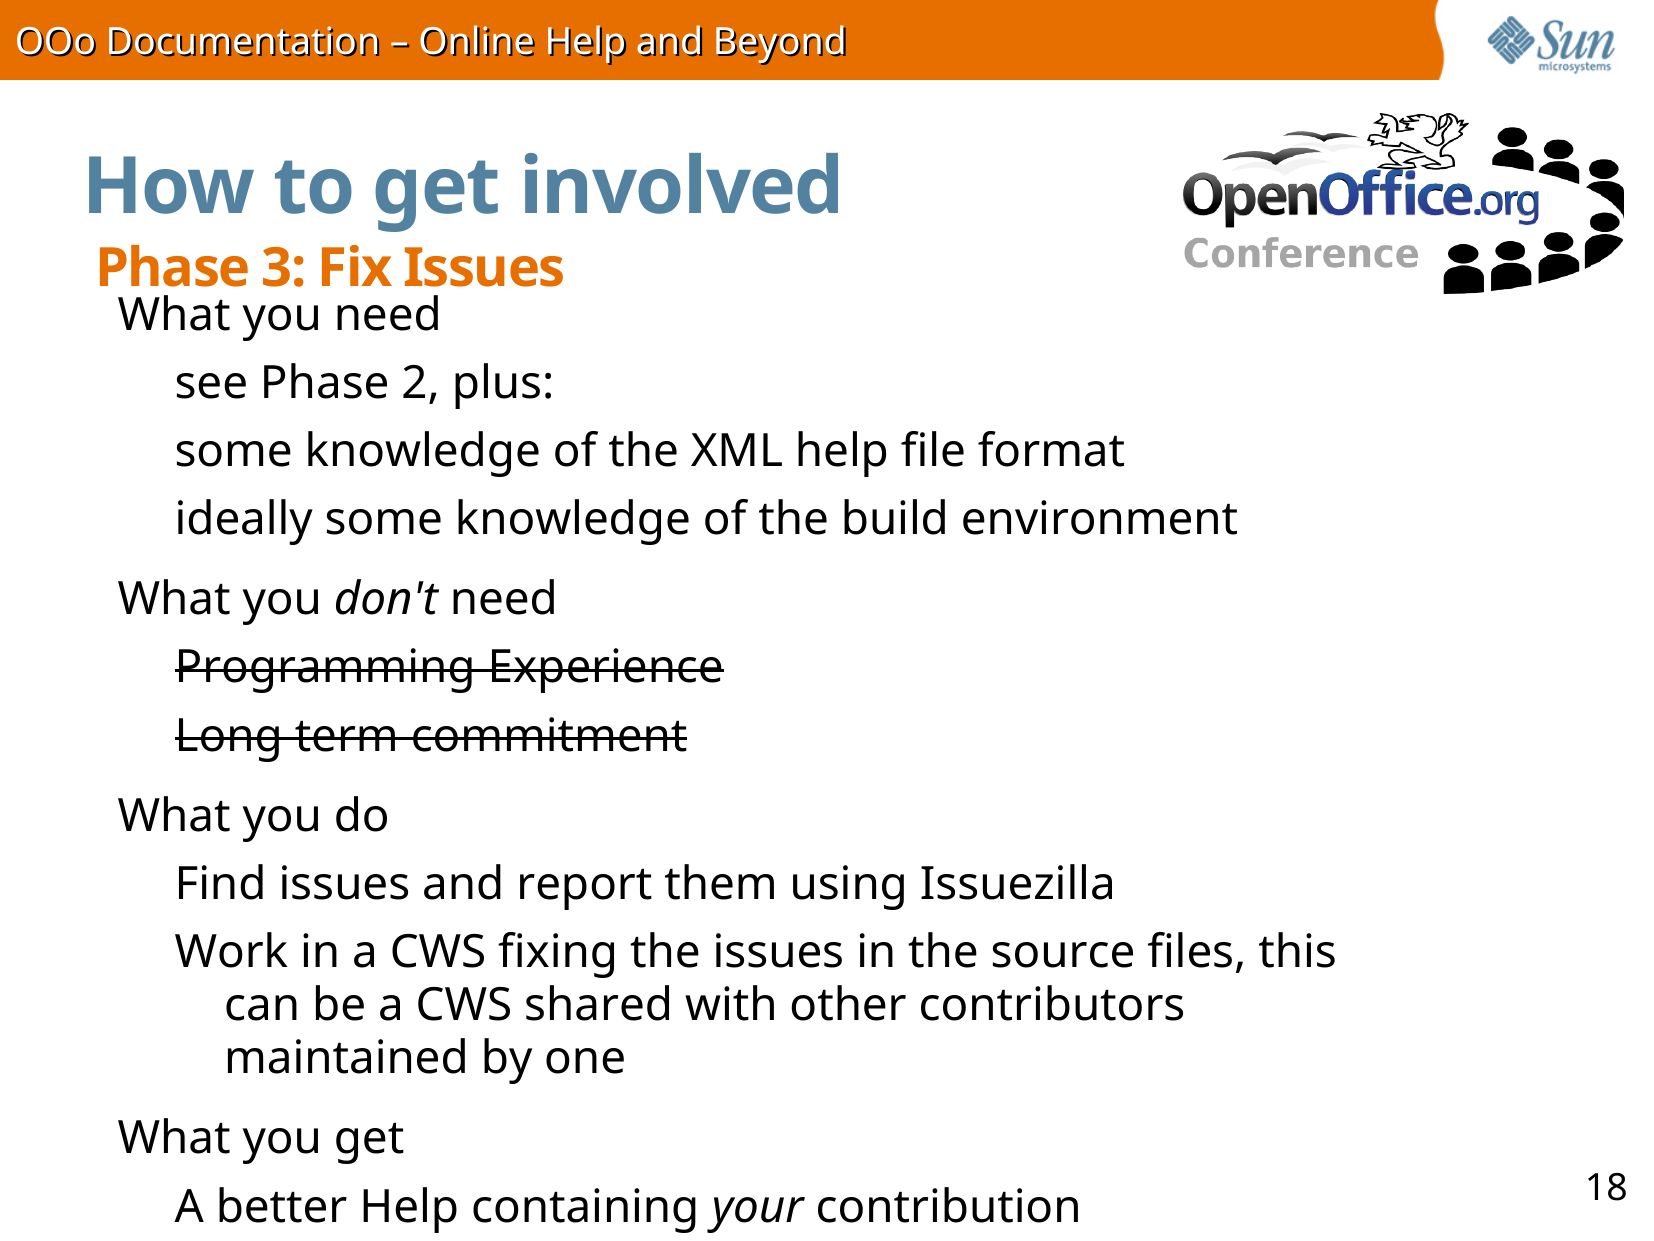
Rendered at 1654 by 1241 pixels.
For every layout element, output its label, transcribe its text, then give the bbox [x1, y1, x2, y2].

picture [0, 0, 1654, 80]
title How to get involved Phase 3: Fix Issues [82, 135, 1585, 279]
picture [1183, 113, 1624, 294]
list What you need see Phase 2, plus: some knowledge of the XML help file format ideally some knowledge of the build environment What you don't need Programming Experience Long term commitment What you do Find issues and report them using Issuezilla Work in a CWS fixing the issues in the source files, this can be a CWS shared with other contributors maintained by one What you get A better Help containing your contribution We may start keeping a top 10 bug fixers list ;-) [98, 287, 1401, 1165]
